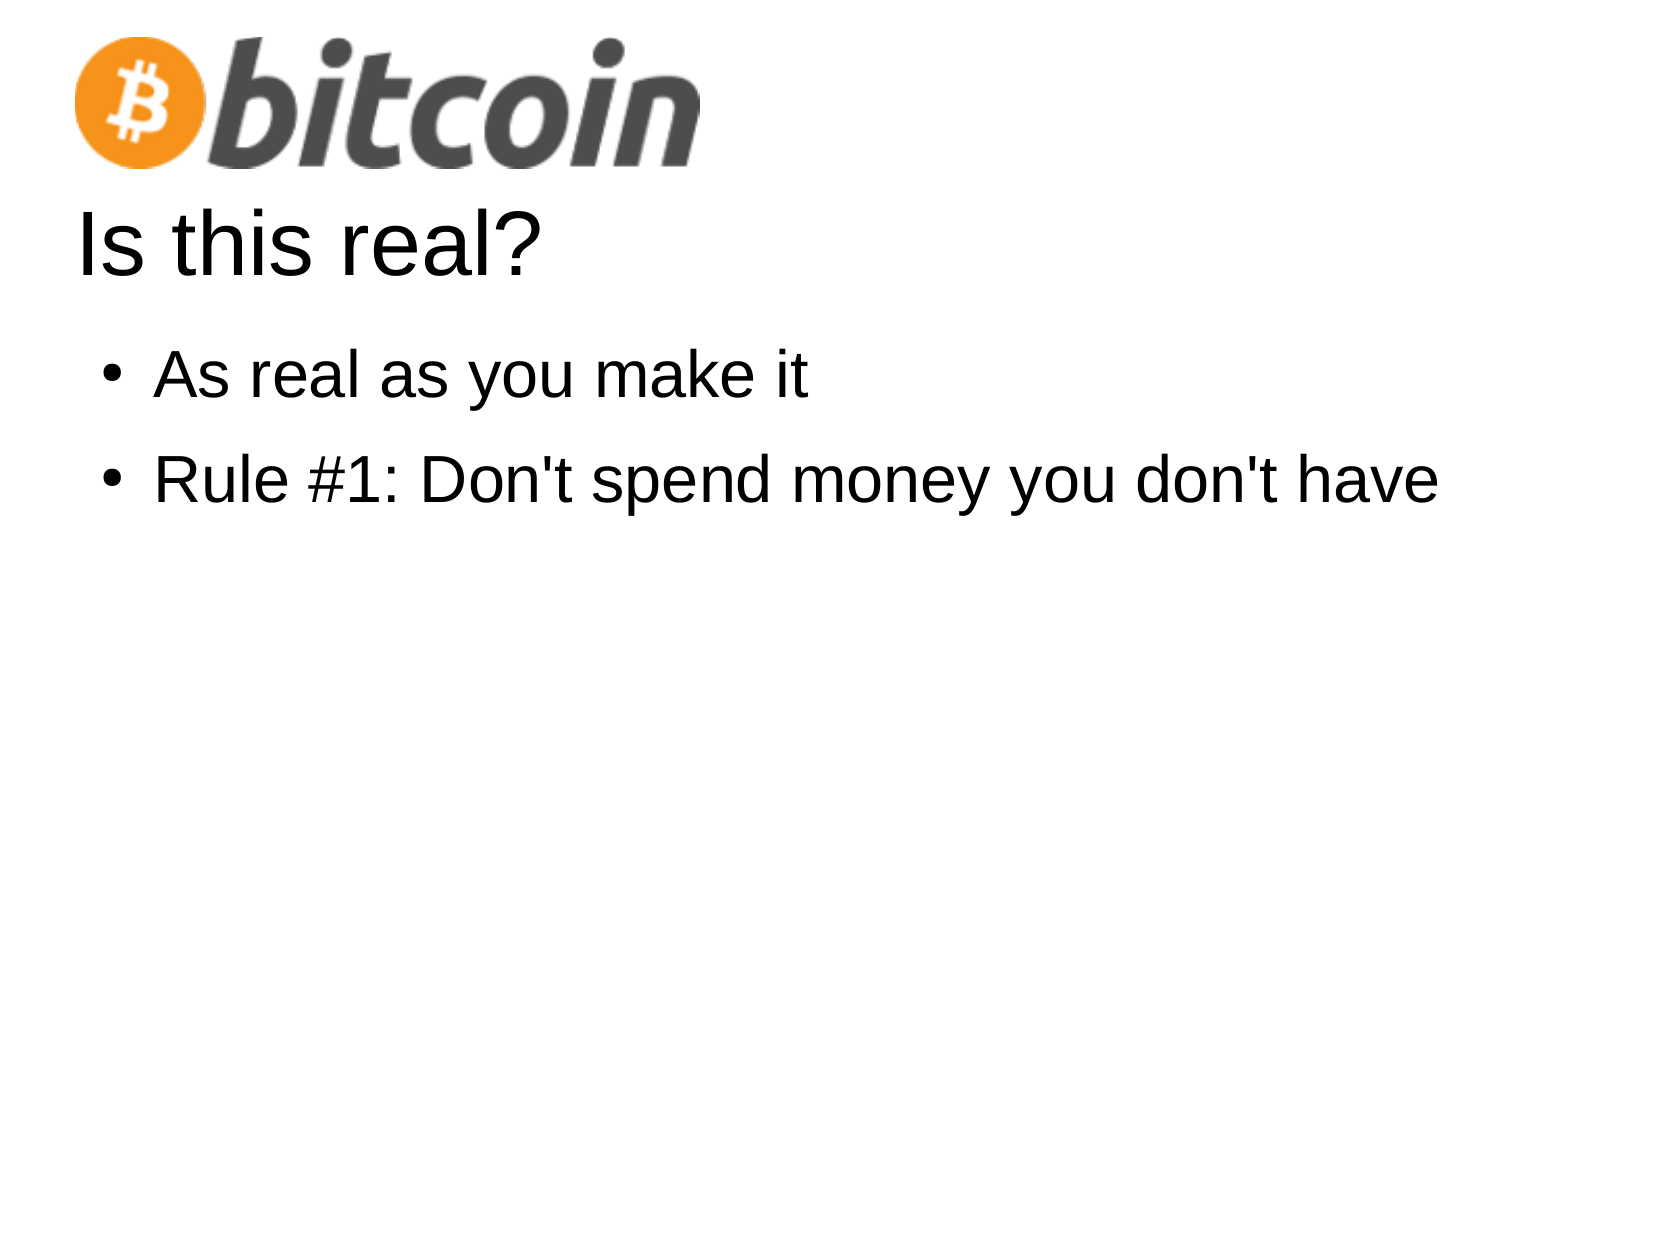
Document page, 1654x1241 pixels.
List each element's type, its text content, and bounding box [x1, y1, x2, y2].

title Is this real? [75, 150, 1571, 338]
picture [75, 37, 700, 150]
list As real as you make it Rule #1: Don't spend money you don't have [82, 337, 1571, 1109]
